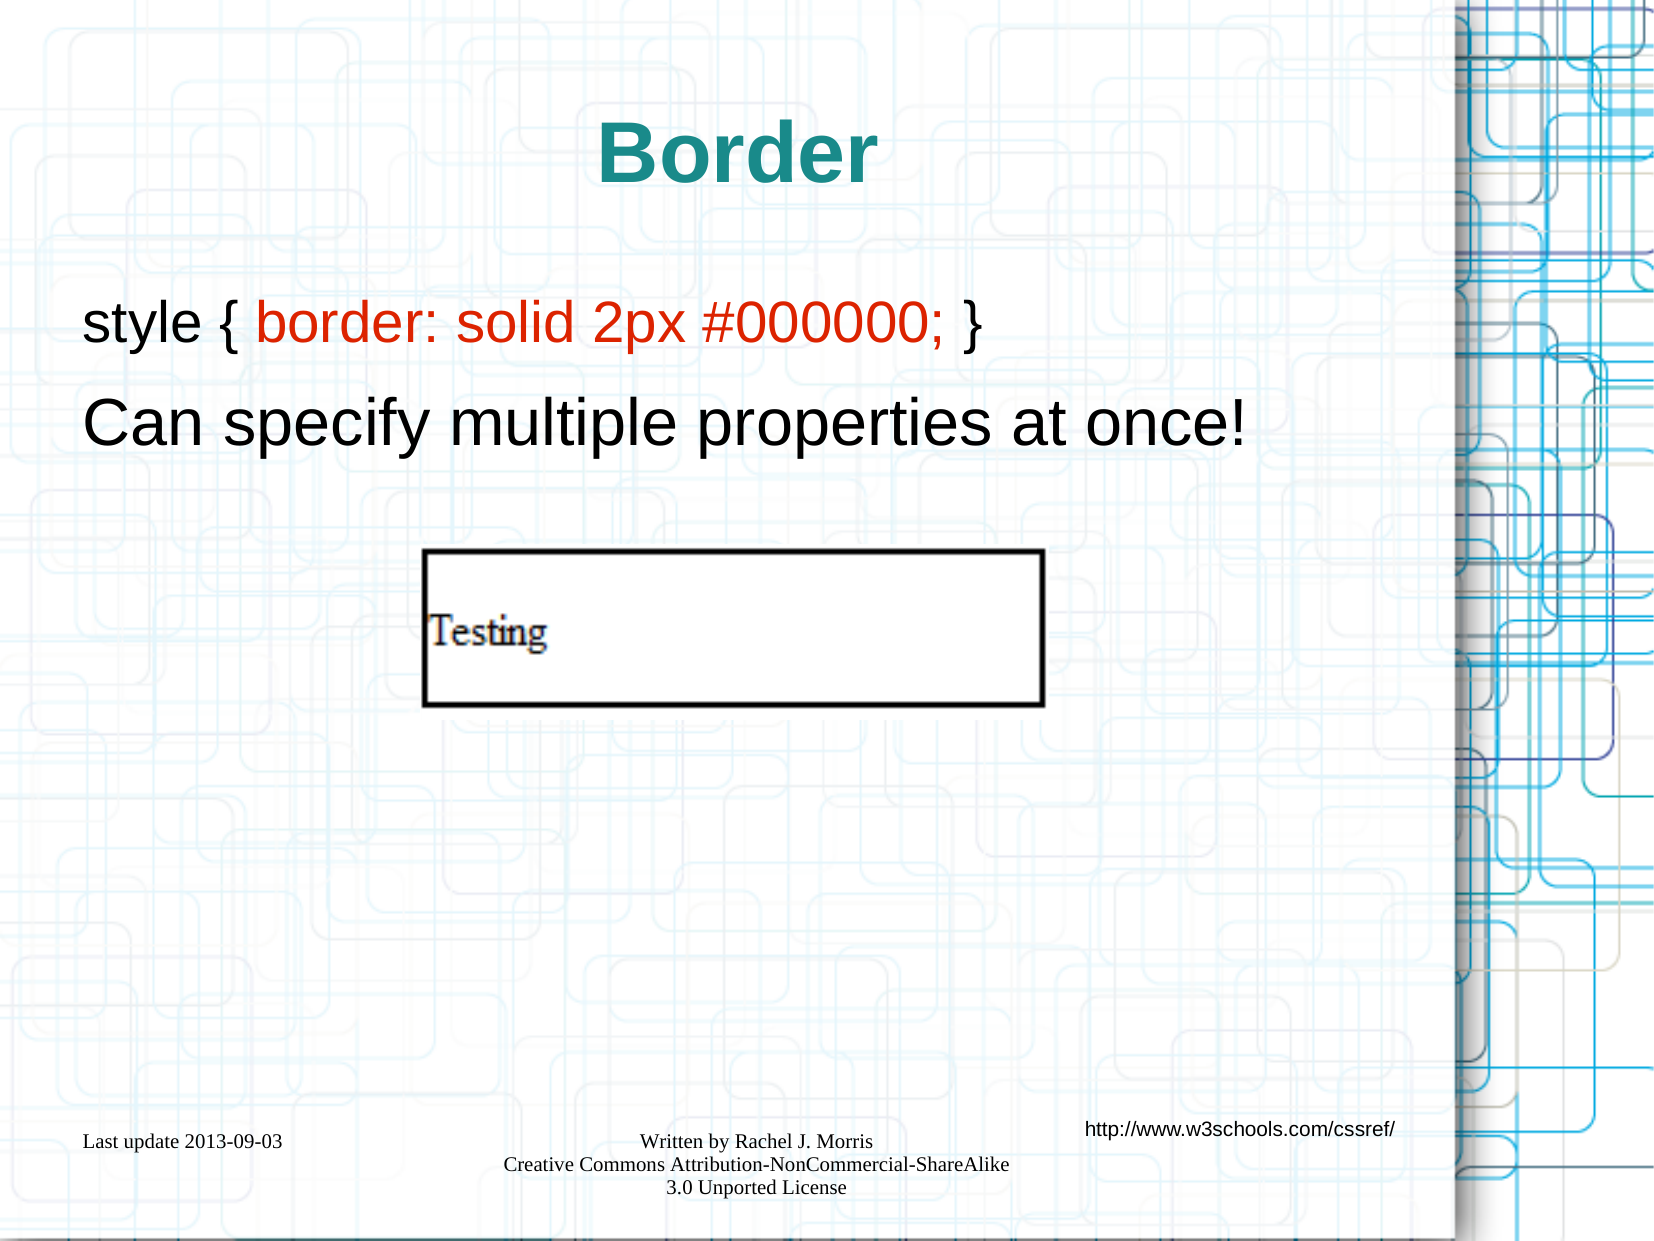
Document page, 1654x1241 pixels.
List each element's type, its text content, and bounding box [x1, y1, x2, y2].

picture [0, 0, 1654, 1241]
title Border [59, 49, 1418, 257]
text_box http://www.w3schools.com/cssref/ [1050, 1110, 1411, 1149]
list style { border: solid 2px #000000; } Can specify multiple properties at once! [82, 290, 1418, 1010]
